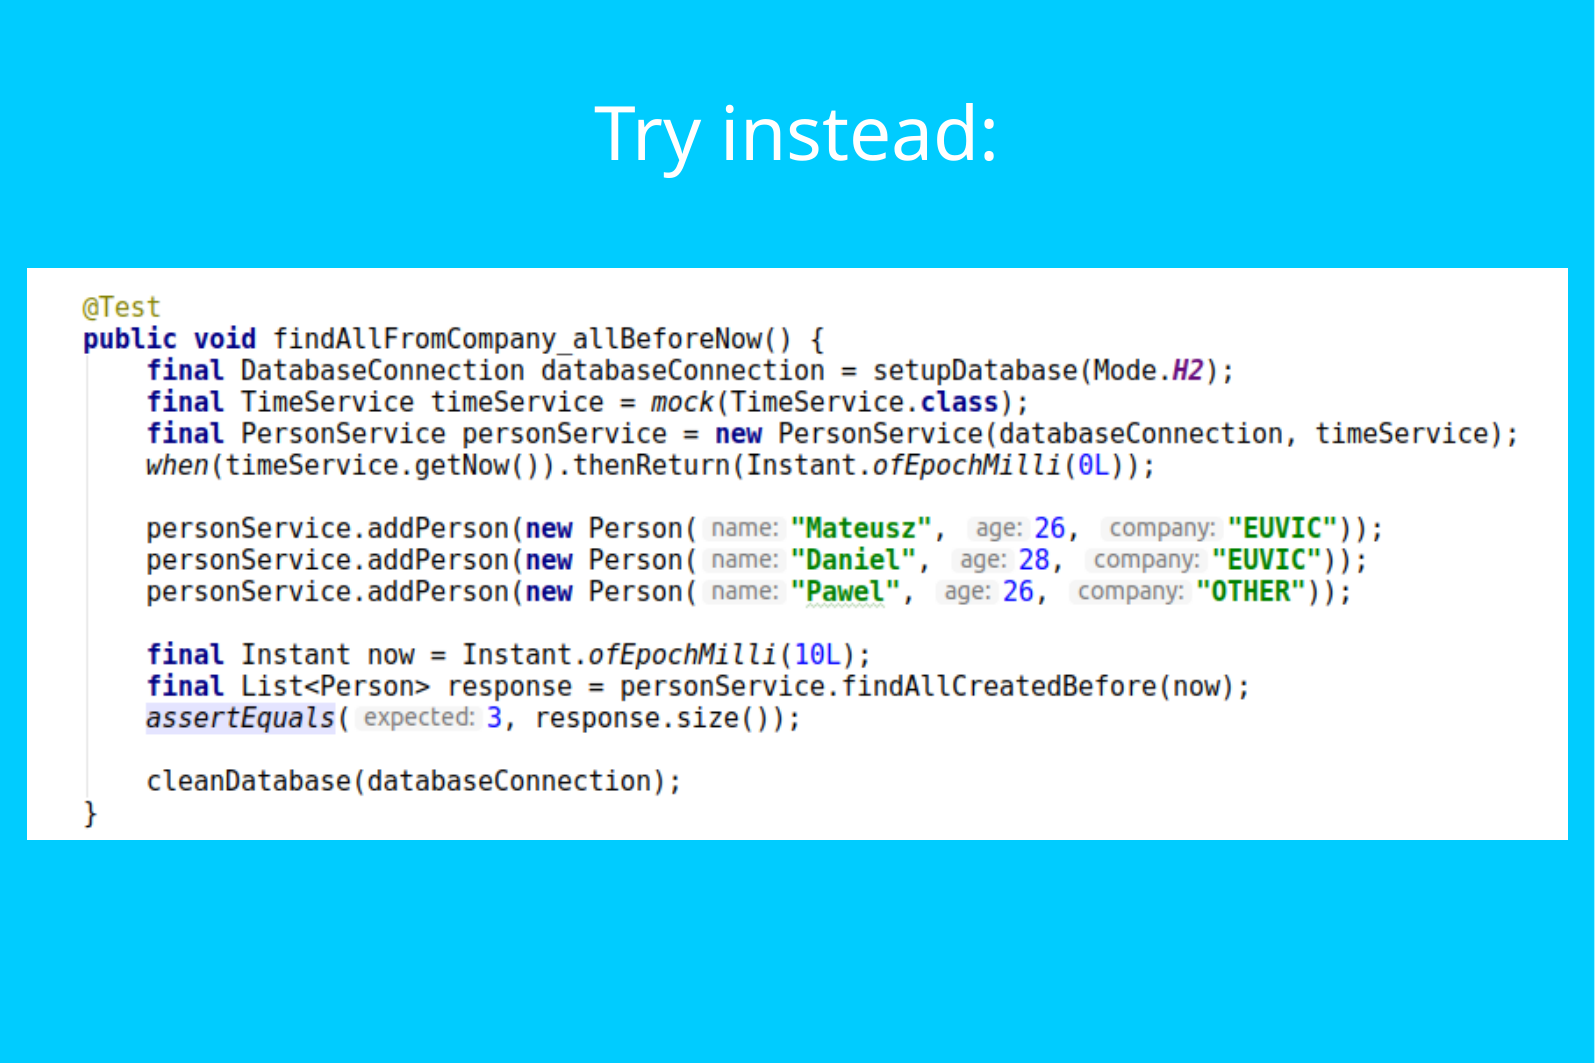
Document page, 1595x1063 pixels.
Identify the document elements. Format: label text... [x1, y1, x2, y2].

picture [28, 269, 1567, 839]
title Try instead: [79, 42, 1515, 220]
